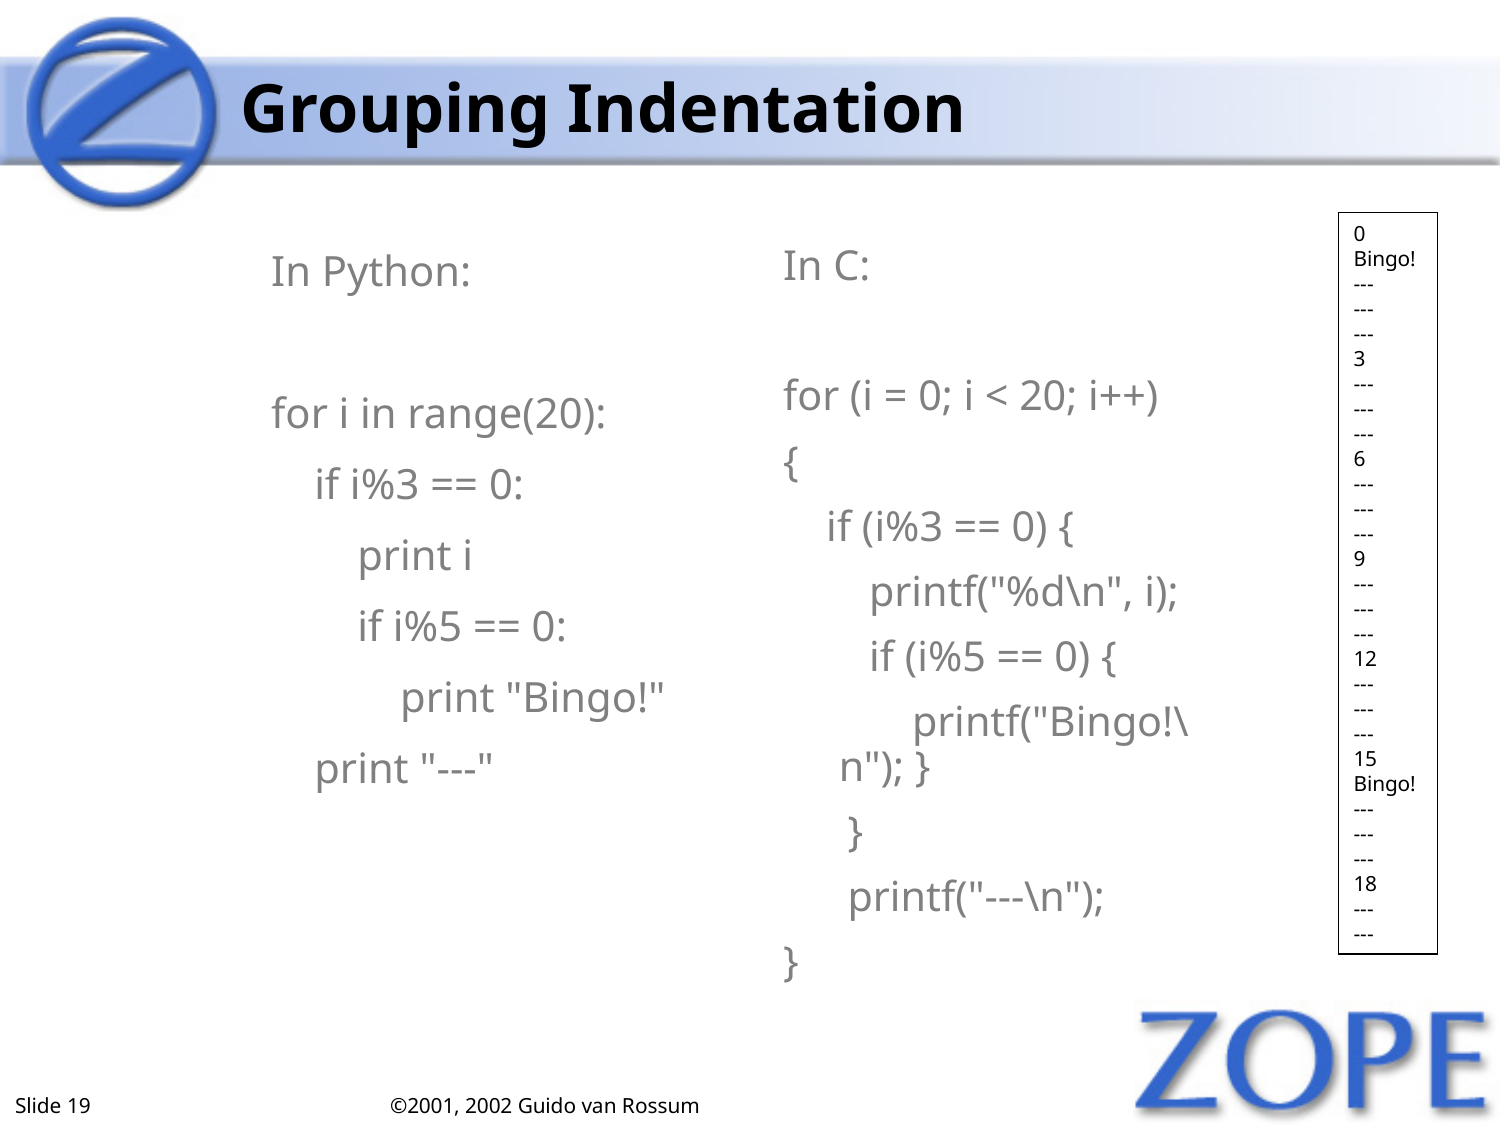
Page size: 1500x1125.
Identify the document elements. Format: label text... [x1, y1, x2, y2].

list In Python: for i in range(20): if i%3 == 0: print i if i%5 == 0: print "Bingo!" print "---" [200, 237, 712, 1001]
title Grouping Indentation [225, 50, 1467, 163]
text_box 0 Bingo! --- --- --- 3 --- --- --- 6 --- --- --- 9 --- --- --- 12 --- --- --- 15 Bingo! --- --- --- 18 --- --- [1338, 212, 1438, 955]
list In C: for (i = 0; i < 20; i++) { if (i%3 == 0) { printf("%d\n", i); if (i%5 == 0) { printf("Bingo!\n"); } } printf("---\n"); } [712, 237, 1294, 1001]
